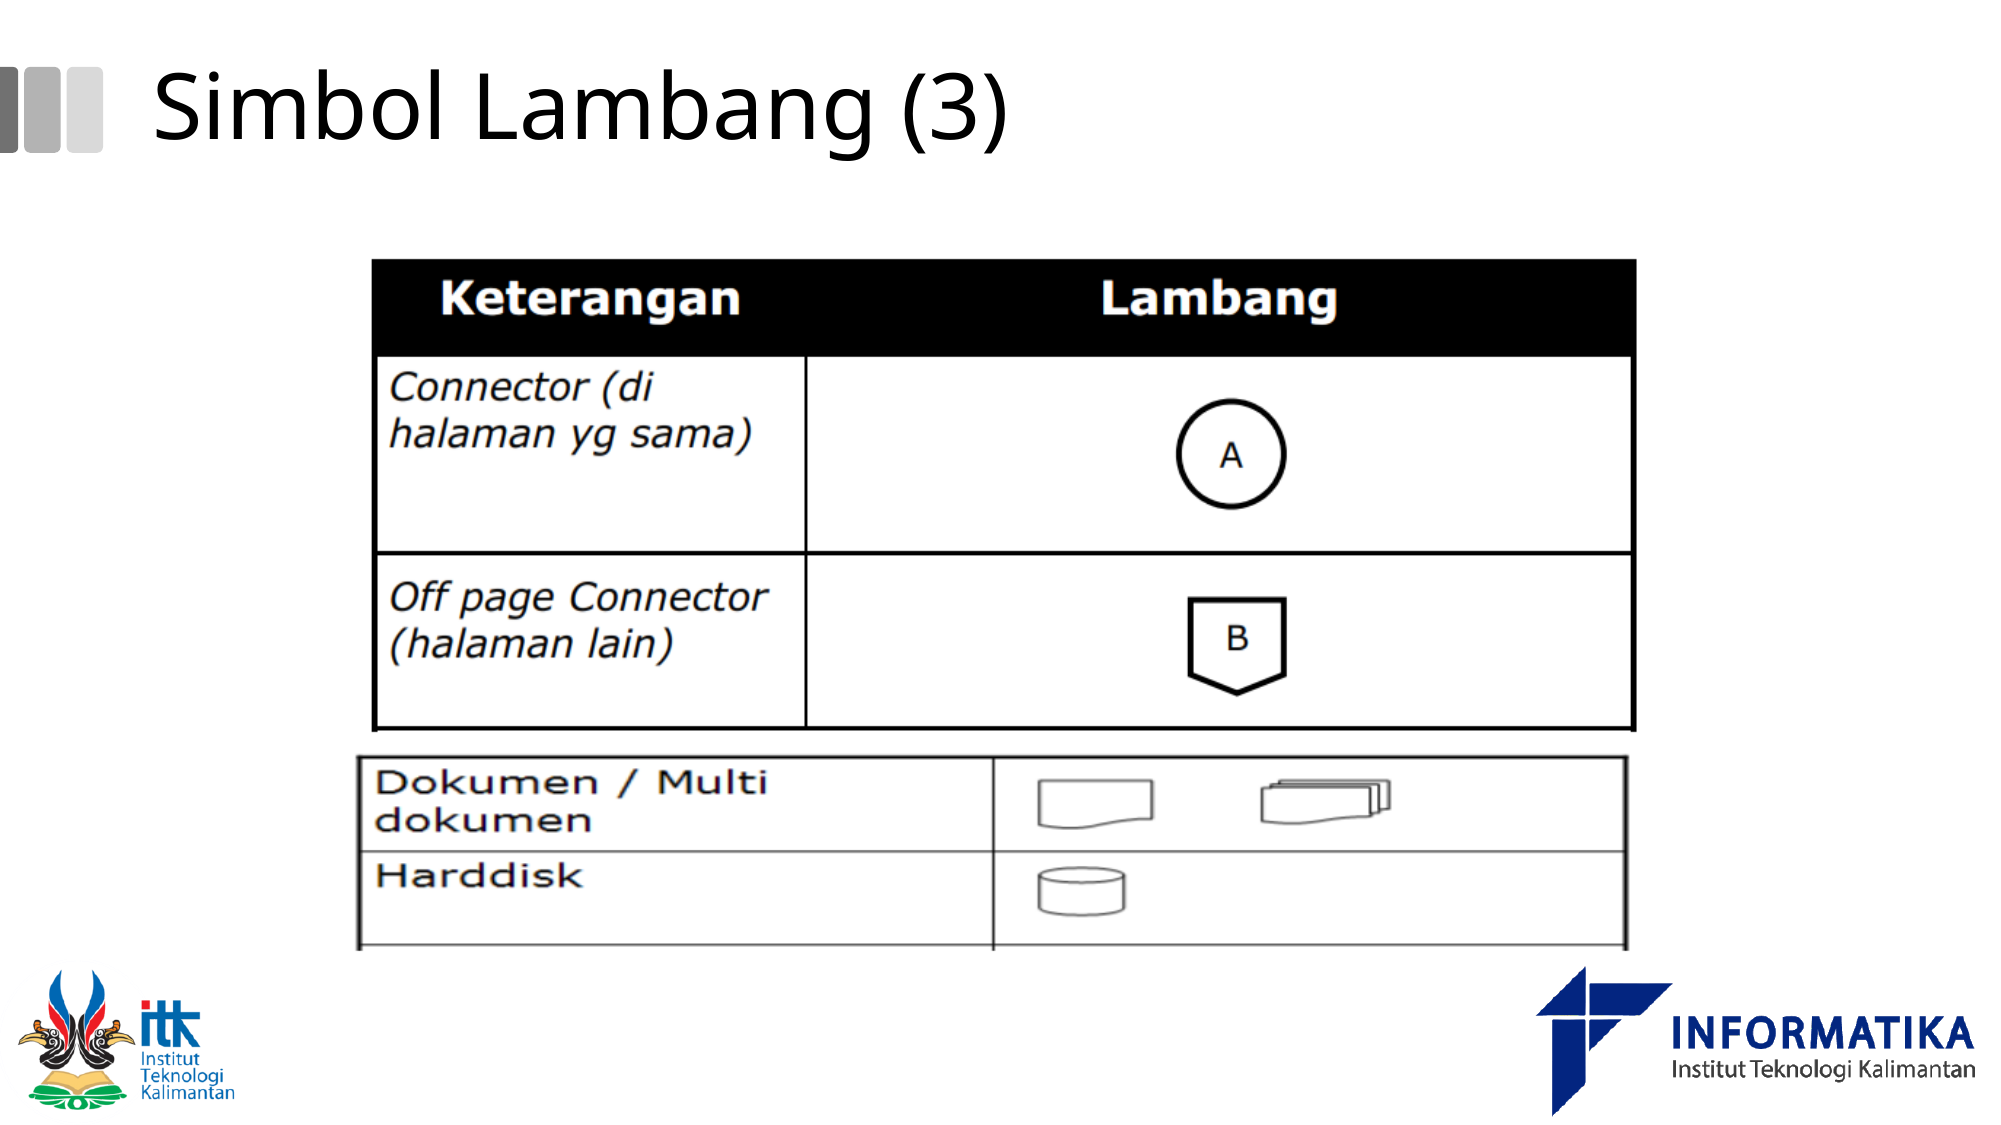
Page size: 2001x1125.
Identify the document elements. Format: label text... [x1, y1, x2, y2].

title Simbol Lambang (3) [137, 1, 1863, 219]
picture [353, 252, 1647, 954]
picture [0, 935, 253, 1125]
picture [1534, 965, 1976, 1118]
